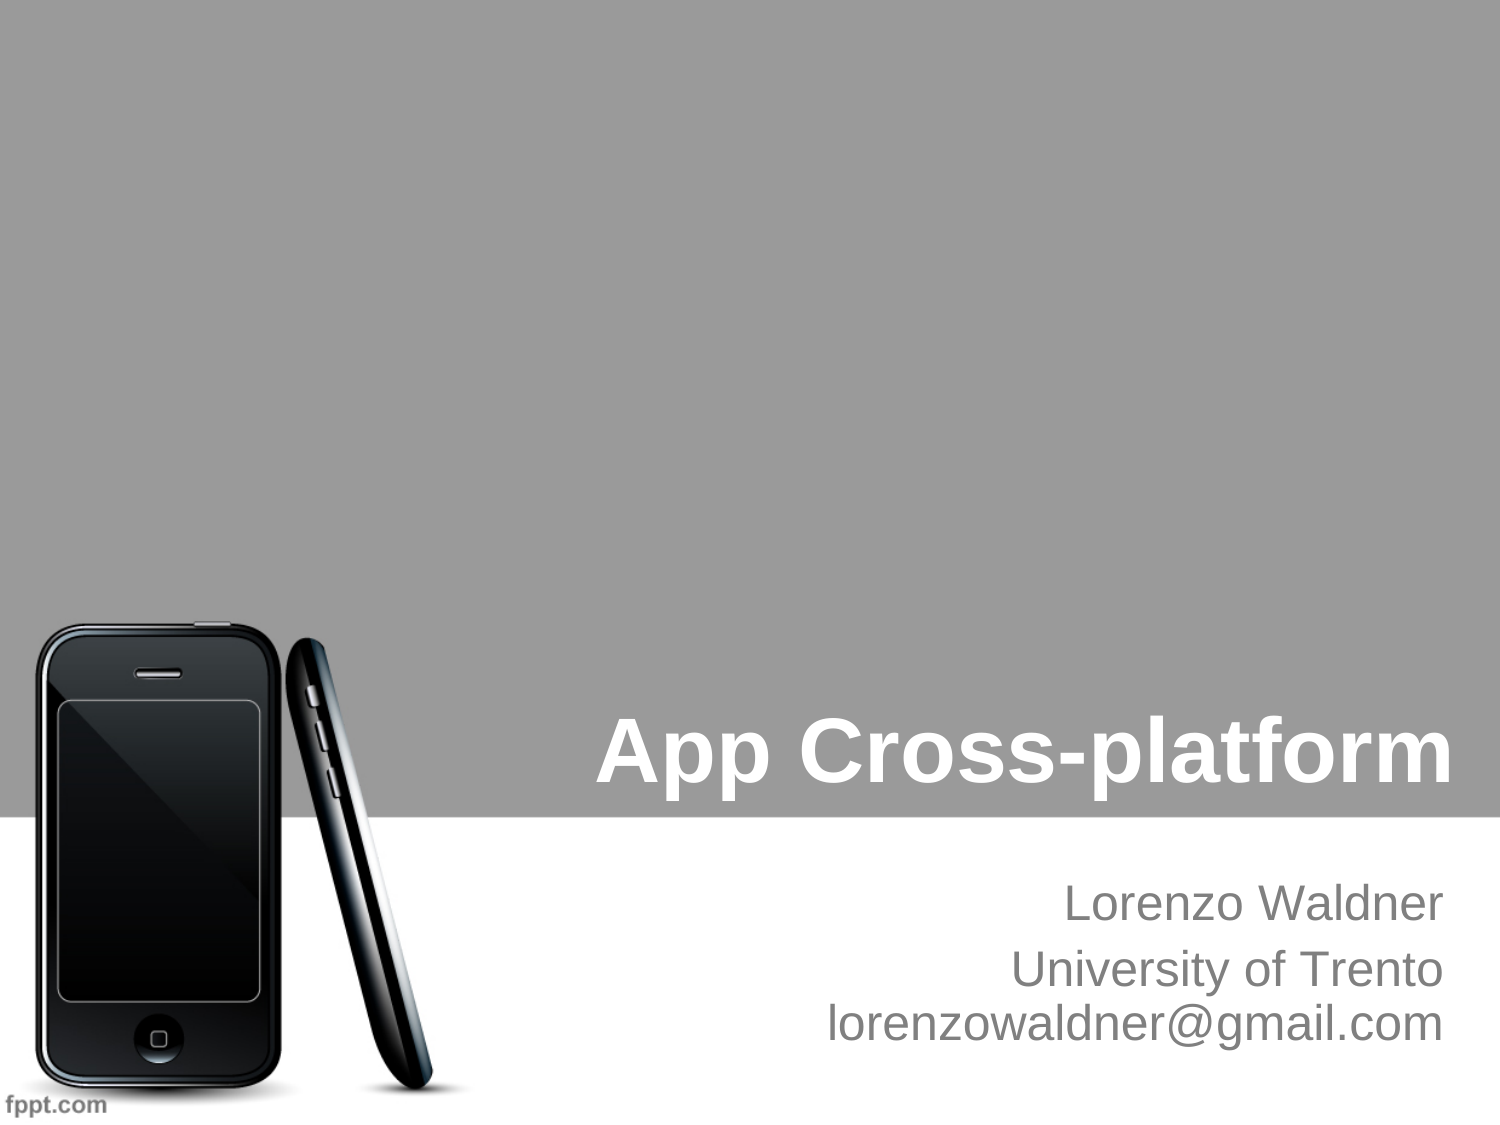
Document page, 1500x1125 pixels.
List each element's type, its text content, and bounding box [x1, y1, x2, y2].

picture [0, 0, 1500, 1125]
title App Cross-platform [513, 682, 1471, 809]
subtitle Lorenzo Waldner University of Trento lorenzowaldner@gmail.com [620, 869, 1459, 1125]
